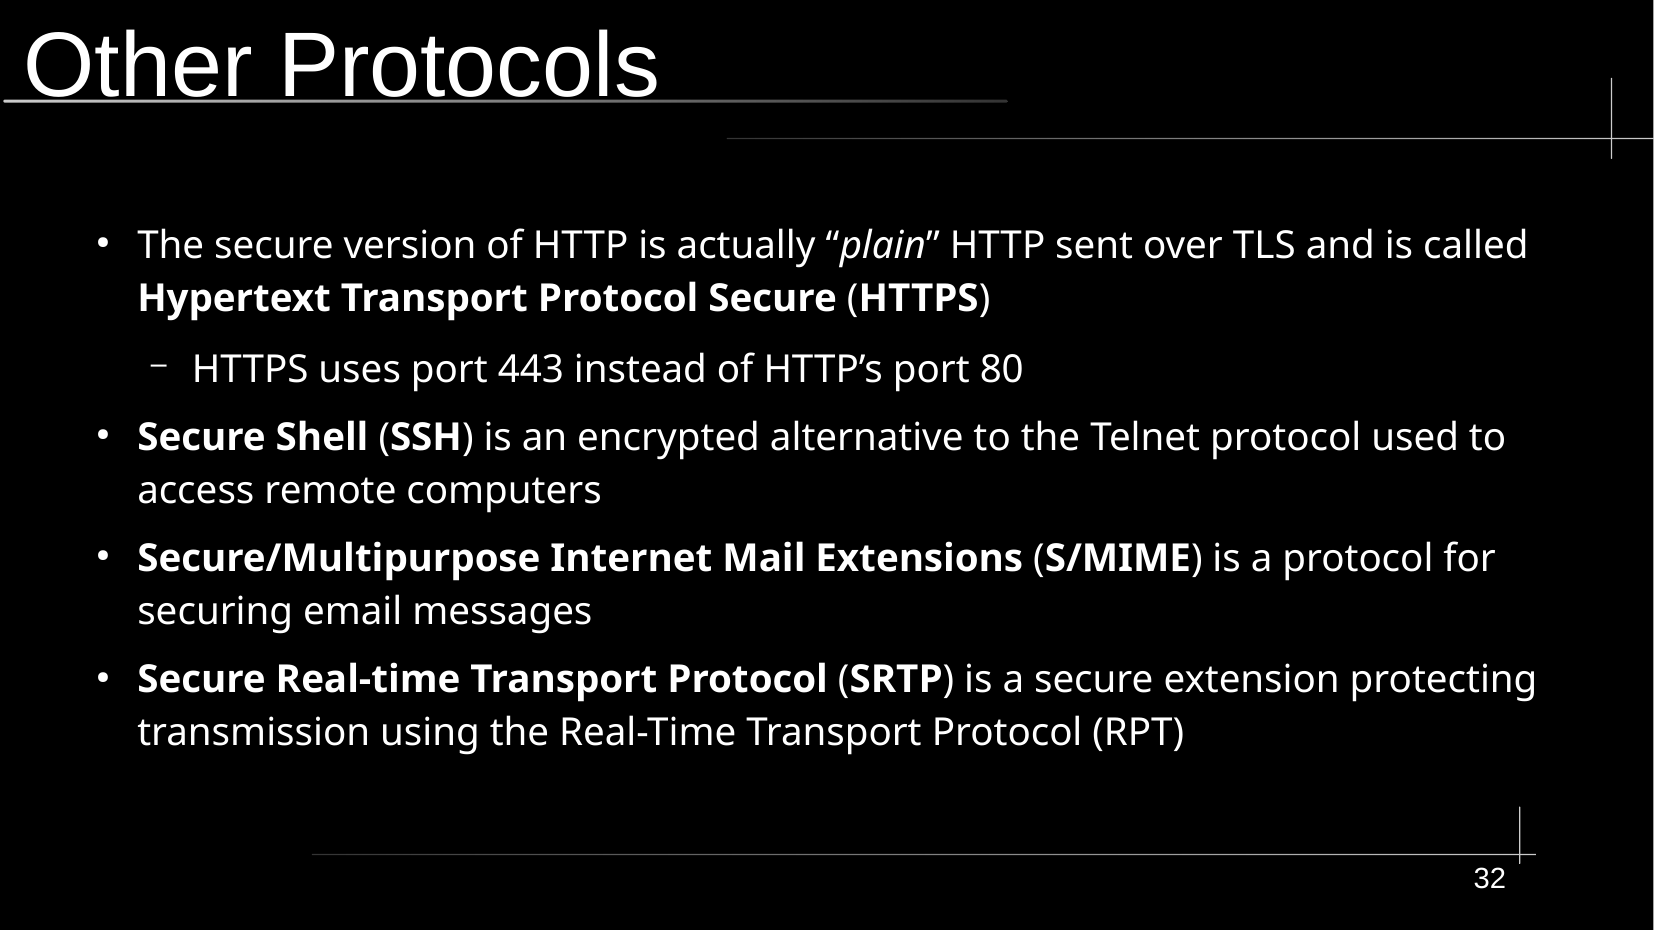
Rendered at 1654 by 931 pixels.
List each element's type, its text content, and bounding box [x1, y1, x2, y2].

title Other Protocols [23, 11, 1589, 119]
list The secure version of HTTP is actually “plain” HTTP sent over TLS and is called Hypertext Transport Protocol Secure (HTTPS) HTTPS uses port 443 instead of HTTP’s port 80 Secure Shell (SSH) is an encrypted alternative to the Telnet protocol used to access remote computers Secure/Multipurpose Internet Mail Extensions (S/MIME) is a protocol for securing email messages Secure Real-time Transport Protocol (SRTP) is a secure extension protecting transmission using the Real-Time Transport Protocol (RPT) [82, 217, 1571, 758]
